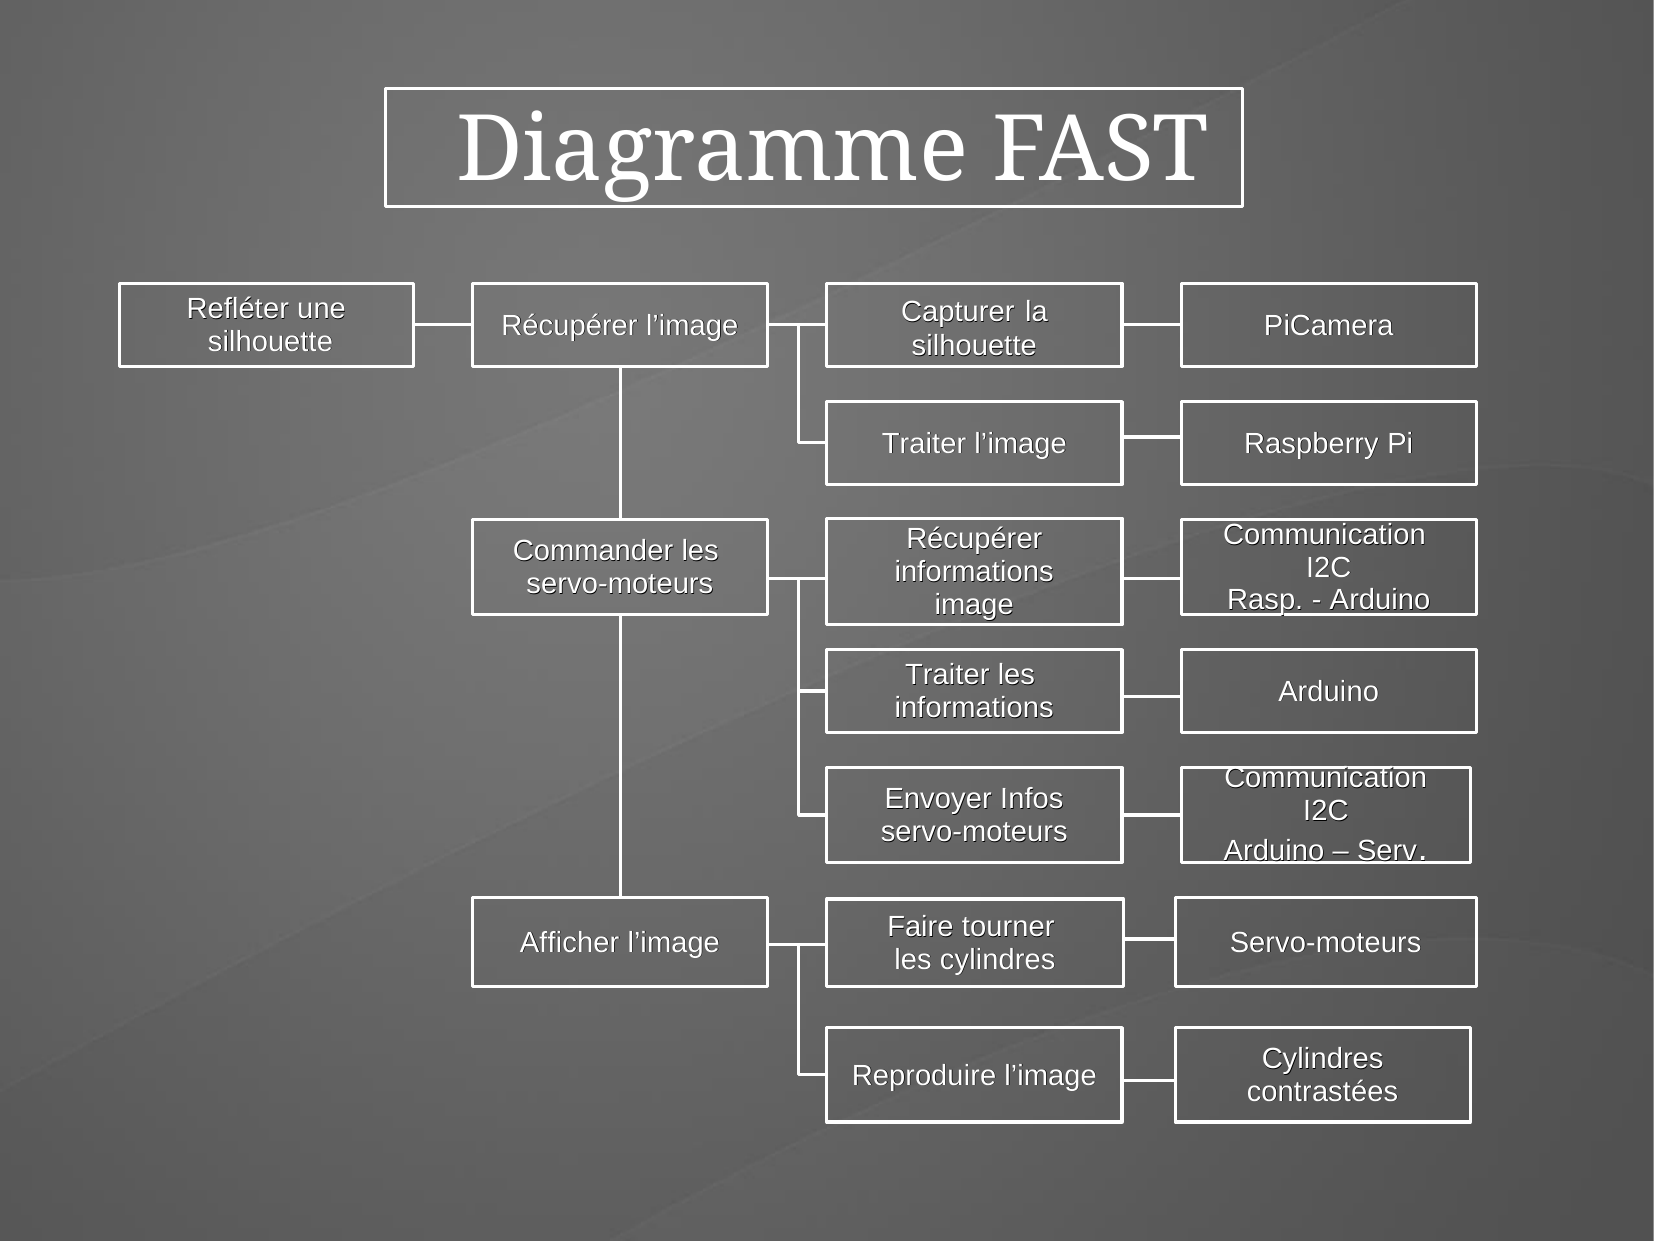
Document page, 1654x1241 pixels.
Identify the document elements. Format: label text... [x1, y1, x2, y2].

text_box Afficher l’image [472, 897, 768, 987]
text_box Servo-moteurs [1175, 897, 1477, 987]
text_box Refléter une silhouette [119, 283, 414, 367]
text_box Cylindres contrastées [1175, 1027, 1471, 1123]
text_box Commander les servo-moteurs [472, 519, 768, 615]
text_box Arduino [1181, 649, 1477, 733]
text_box Faire tourner les cylindres [826, 899, 1124, 987]
text_box PiCamera [1181, 283, 1477, 367]
text_box Communication I2C Rasp. - Arduino [1181, 519, 1477, 615]
text_box Reproduire l’image [826, 1027, 1123, 1123]
picture [0, 0, 1654, 1241]
text_box Récupérer informations image [826, 518, 1123, 625]
text_box Capturer la silhouette [826, 283, 1123, 367]
text_box Raspberry Pi [1181, 401, 1477, 485]
text_box Traiter les informations [826, 649, 1123, 733]
text_box Récupérer l’image [472, 283, 768, 367]
text_box [385, 88, 1243, 207]
text_box Communication I2C Arduino – Serv. [1181, 767, 1471, 863]
text_box Traiter l’image [826, 401, 1123, 485]
title Diagramme FAST [88, 41, 1577, 249]
text_box Envoyer Infos servo-moteurs [826, 767, 1123, 863]
